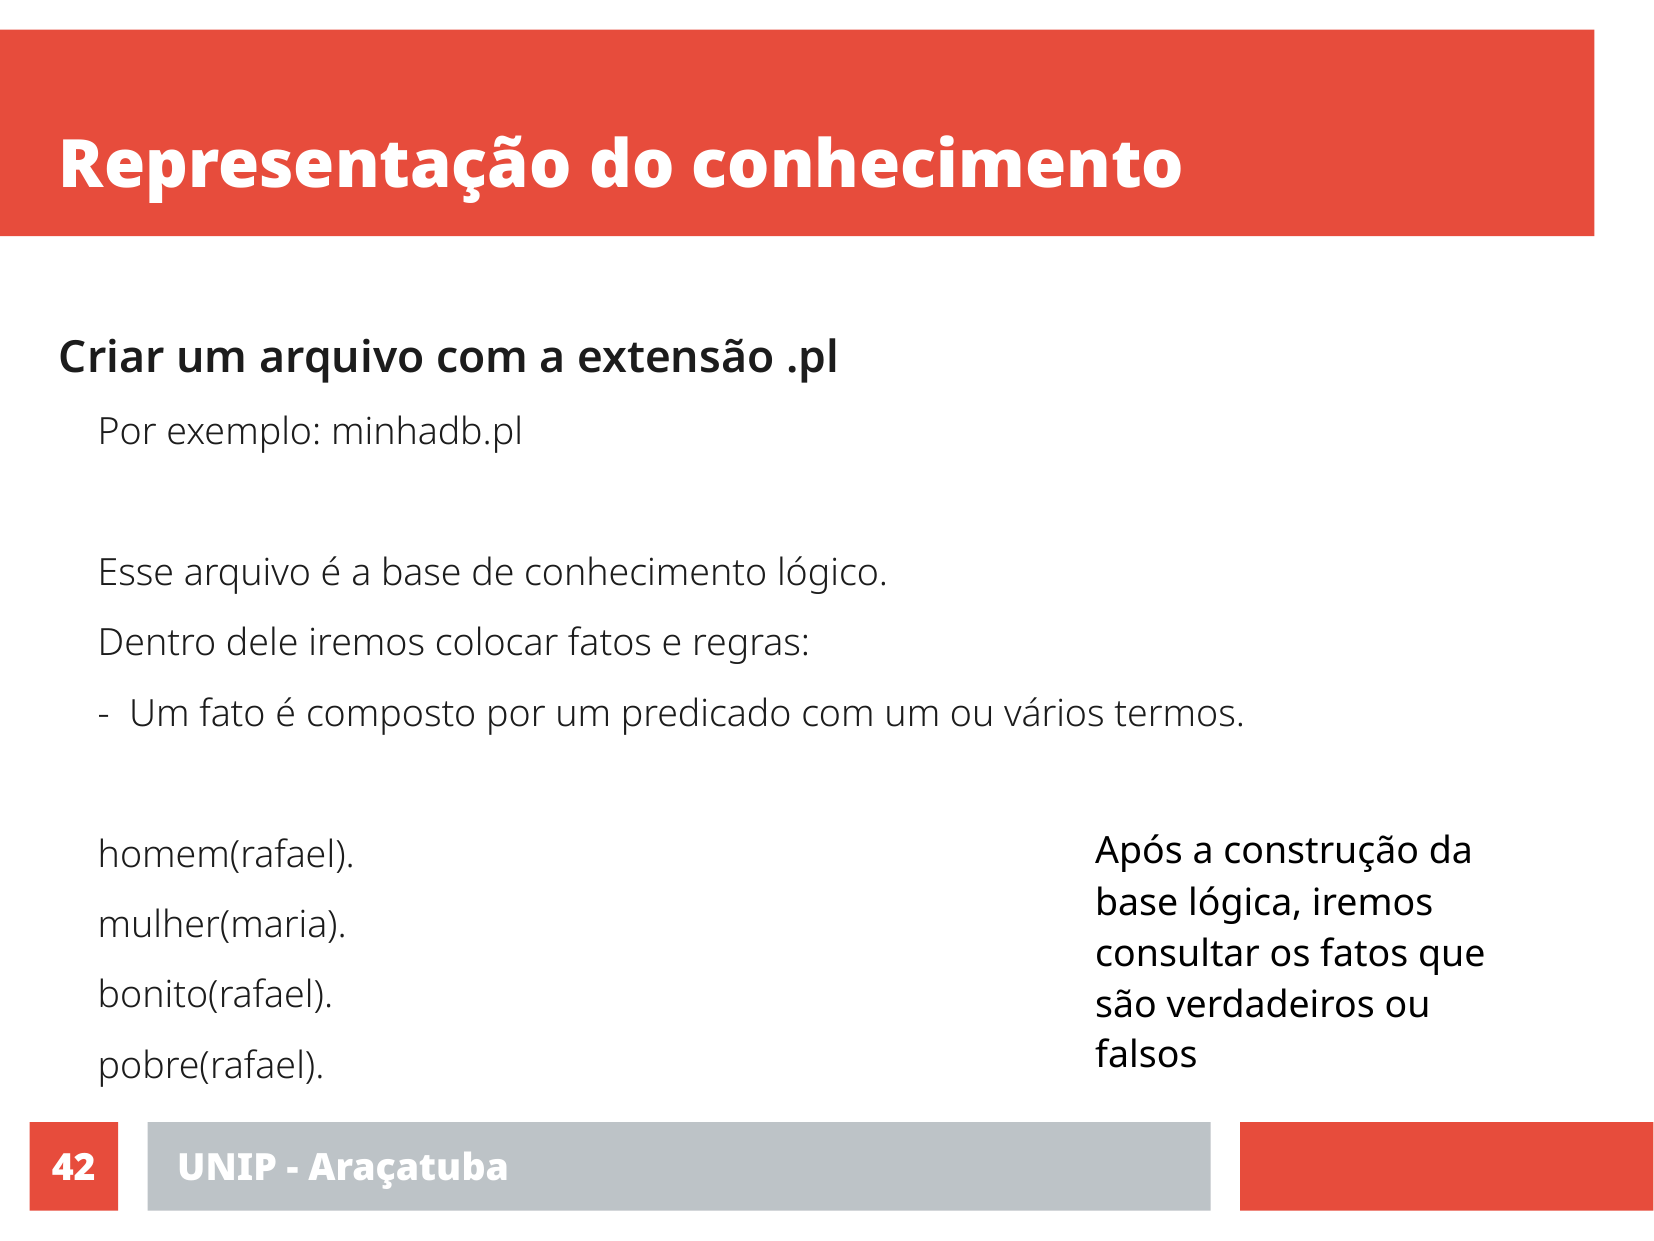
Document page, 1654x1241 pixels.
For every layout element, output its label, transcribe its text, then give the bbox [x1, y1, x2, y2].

text_box Após a construção da base lógica, iremos consultar os fatos que são verdadeiros ou falsos [1080, 816, 1504, 1093]
title Representação do conhecimento [59, 59, 1595, 207]
list Criar um arquivo com a extensão .pl Por exemplo: minhadb.pl Esse arquivo é a base de conhecimento lógico. Dentro dele iremos colocar fatos e regras: - Um fato é composto por um predicado com um ou vários termos. homem(rafael). mulher(maria). bonito(rafael). pobre(rafael). [59, 324, 1565, 1093]
